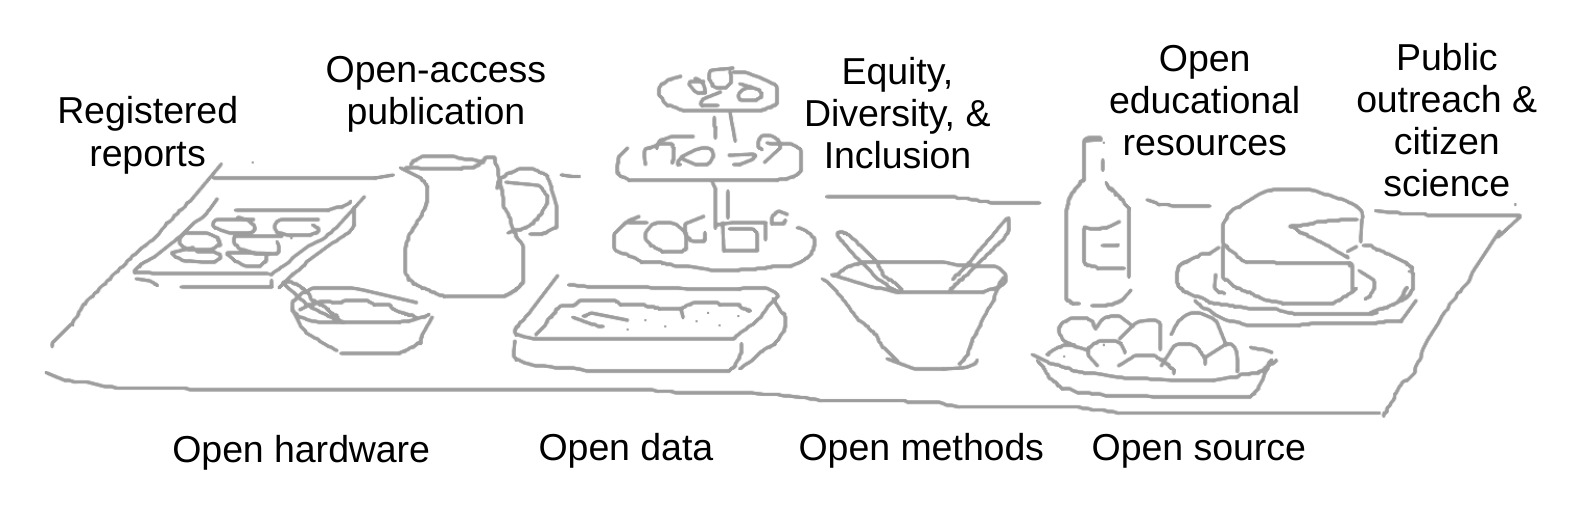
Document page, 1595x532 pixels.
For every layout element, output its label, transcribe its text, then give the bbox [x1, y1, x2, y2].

text_box Open source [1062, 419, 1335, 479]
text_box Public outreach & citizen science [1310, 29, 1583, 213]
text_box Open educational resources [1068, 30, 1341, 173]
text_box Equity, Diversity, & Inclusion [761, 43, 1034, 186]
picture [29, 23, 1565, 496]
text_box Open-access publication [300, 40, 572, 142]
text_box Open data [490, 419, 761, 479]
text_box Open hardware [123, 420, 479, 520]
text_box Registered reports [11, 82, 284, 184]
text_box Open methods [761, 419, 1081, 519]
